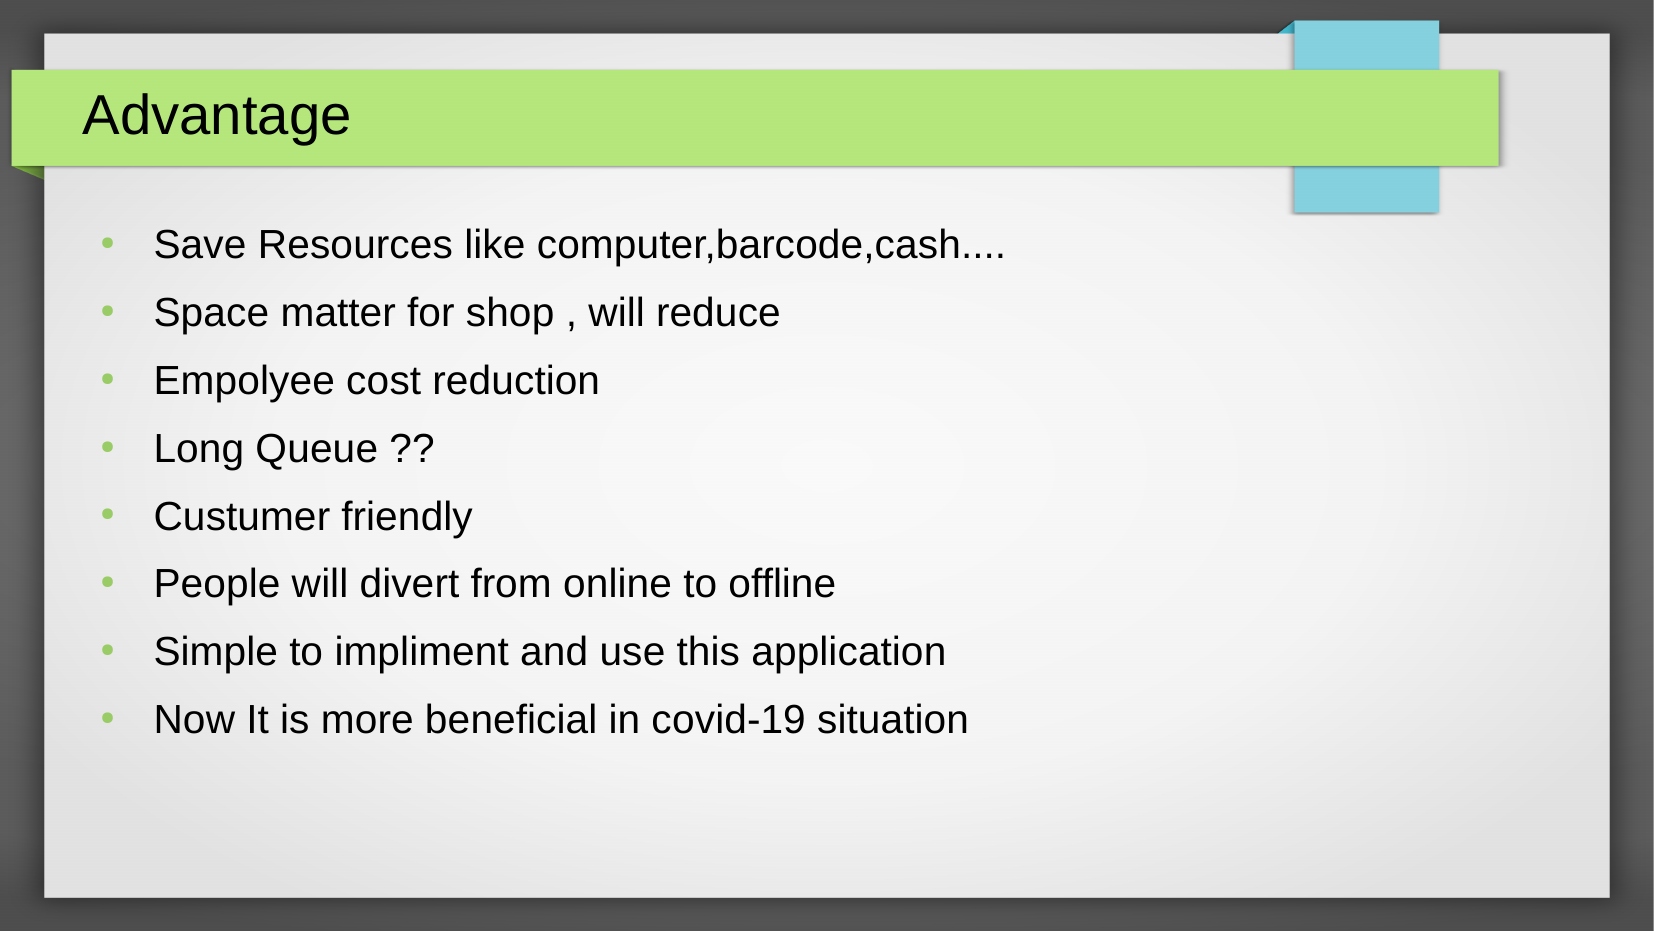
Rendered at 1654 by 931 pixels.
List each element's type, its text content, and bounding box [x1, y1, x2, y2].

list Save Resources like computer,barcode,cash.... Space matter for shop , will reduce Empolyee cost reduction Long Queue ?? Custumer friendly People will divert from online to offline Simple to impliment and use this application Now It is more beneficial in covid-19 situation [82, 221, 1571, 761]
picture [0, 0, 1654, 931]
title Advantage [82, 70, 1264, 160]
